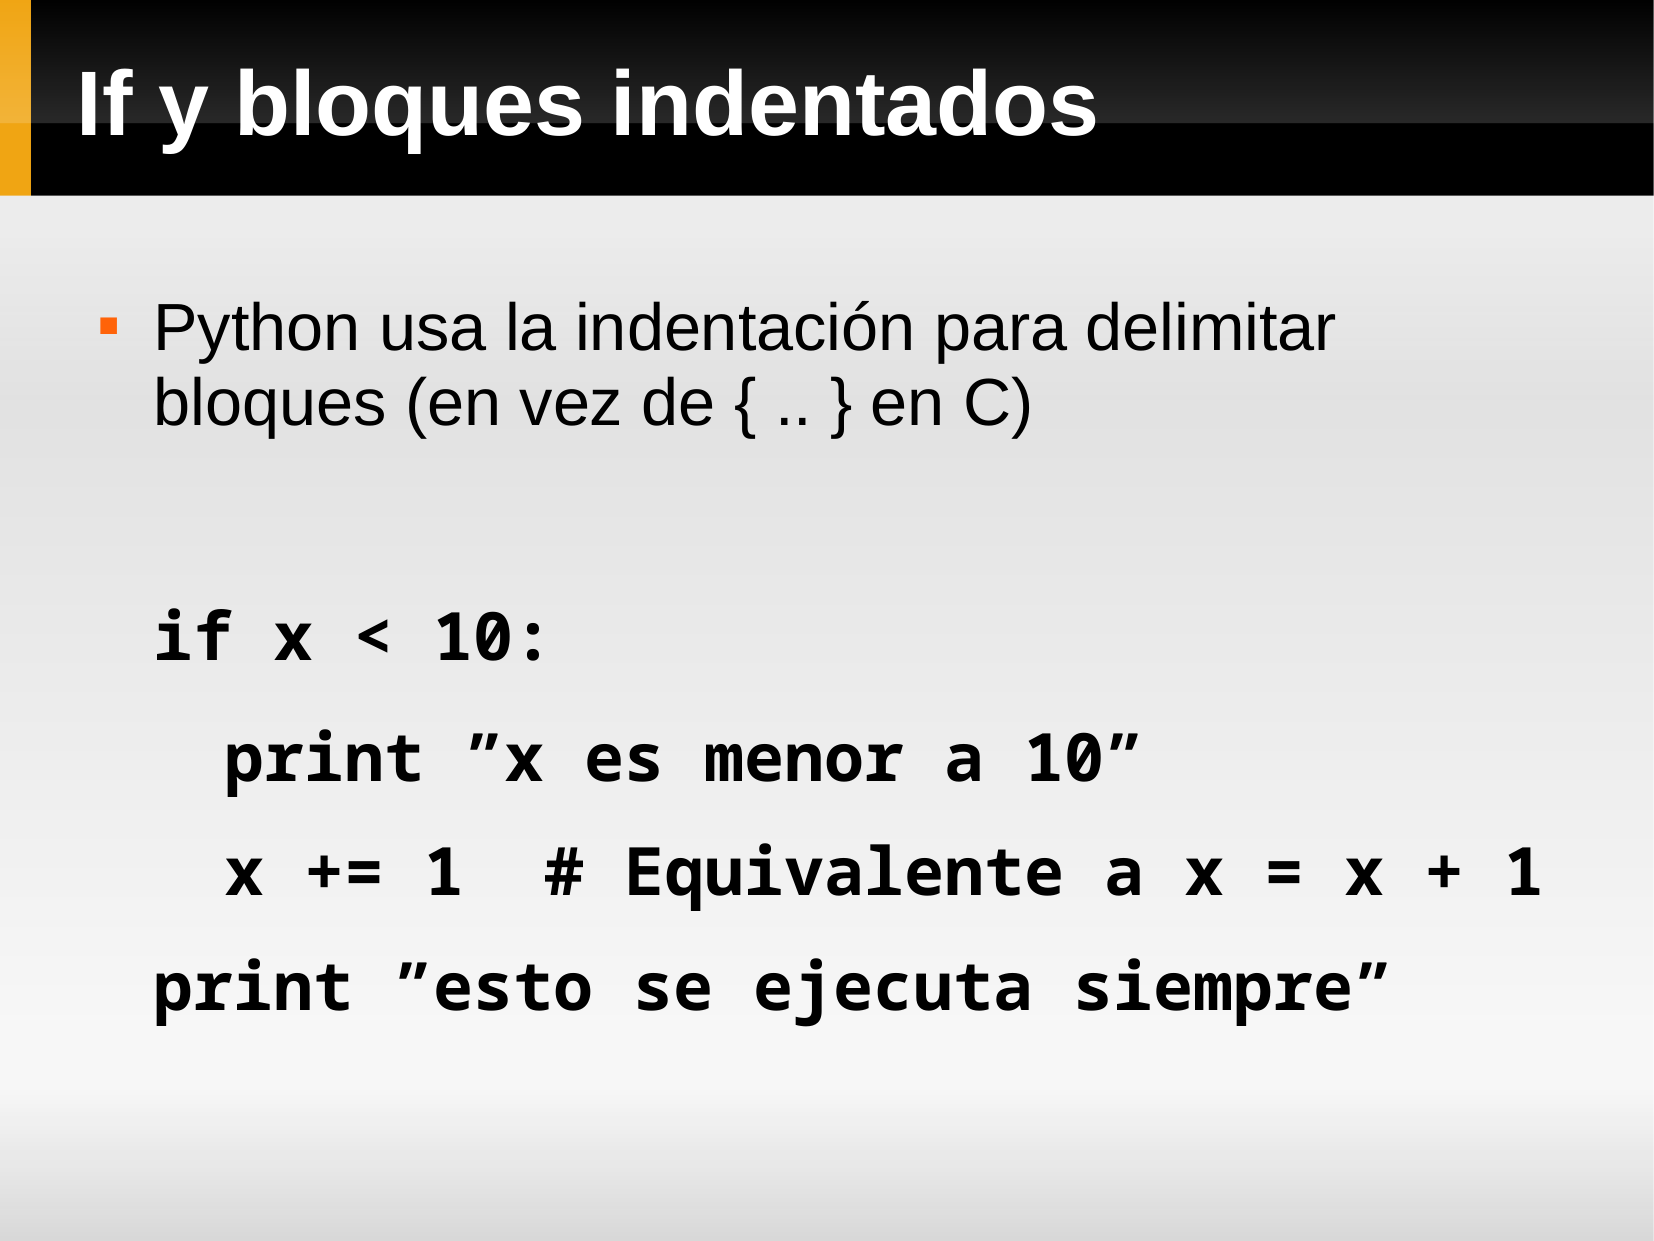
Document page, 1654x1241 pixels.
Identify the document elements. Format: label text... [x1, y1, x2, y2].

picture [0, 0, 1654, 1241]
list Python usa la indentación para delimitar bloques (en vez de { .. } en C) if x < 10: print ”x es menor a 10” x += 1 # Equivalente a x = x + 1 print ”esto se ejecuta siempre” [82, 290, 1571, 1109]
title If y bloques indentados [76, 0, 1565, 208]
